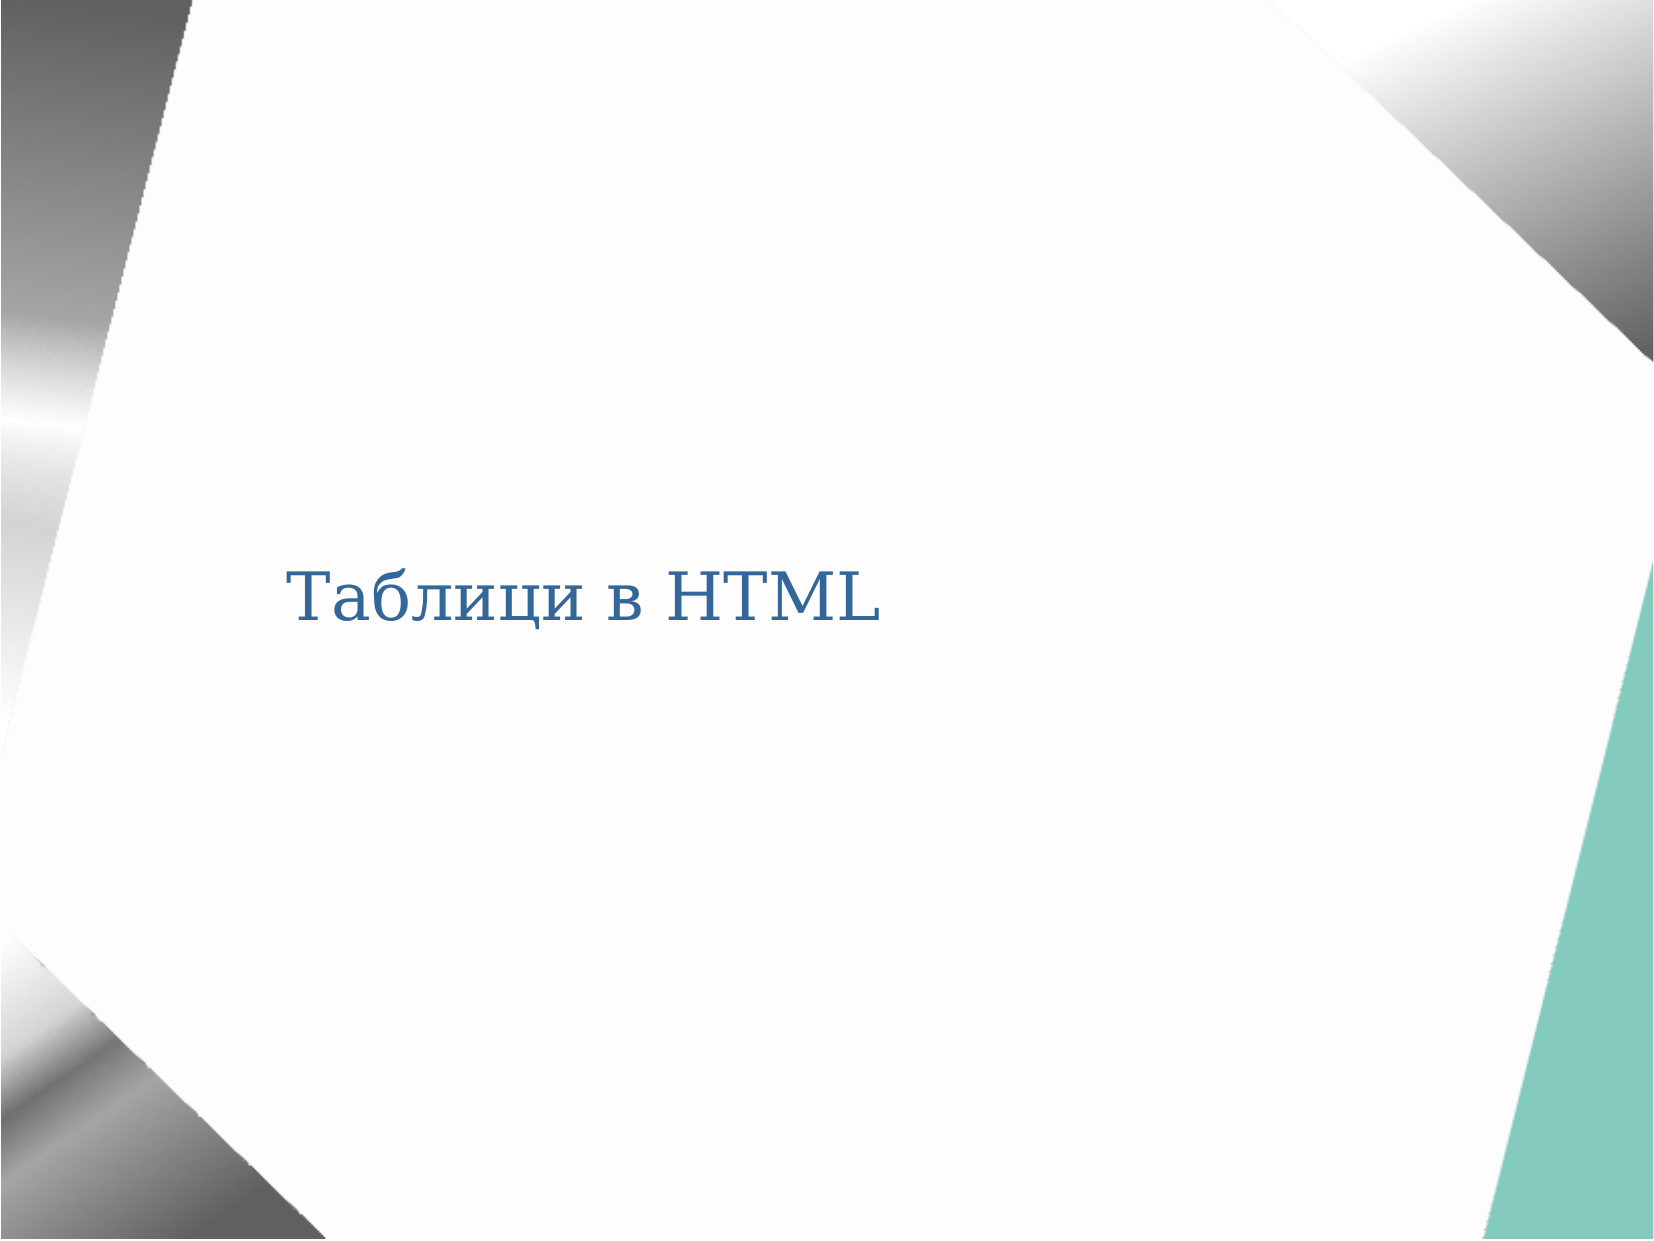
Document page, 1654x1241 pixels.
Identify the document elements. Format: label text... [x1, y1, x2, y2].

picture [1, 0, 1654, 1239]
text_box Таблици в HTML [272, 550, 1382, 799]
